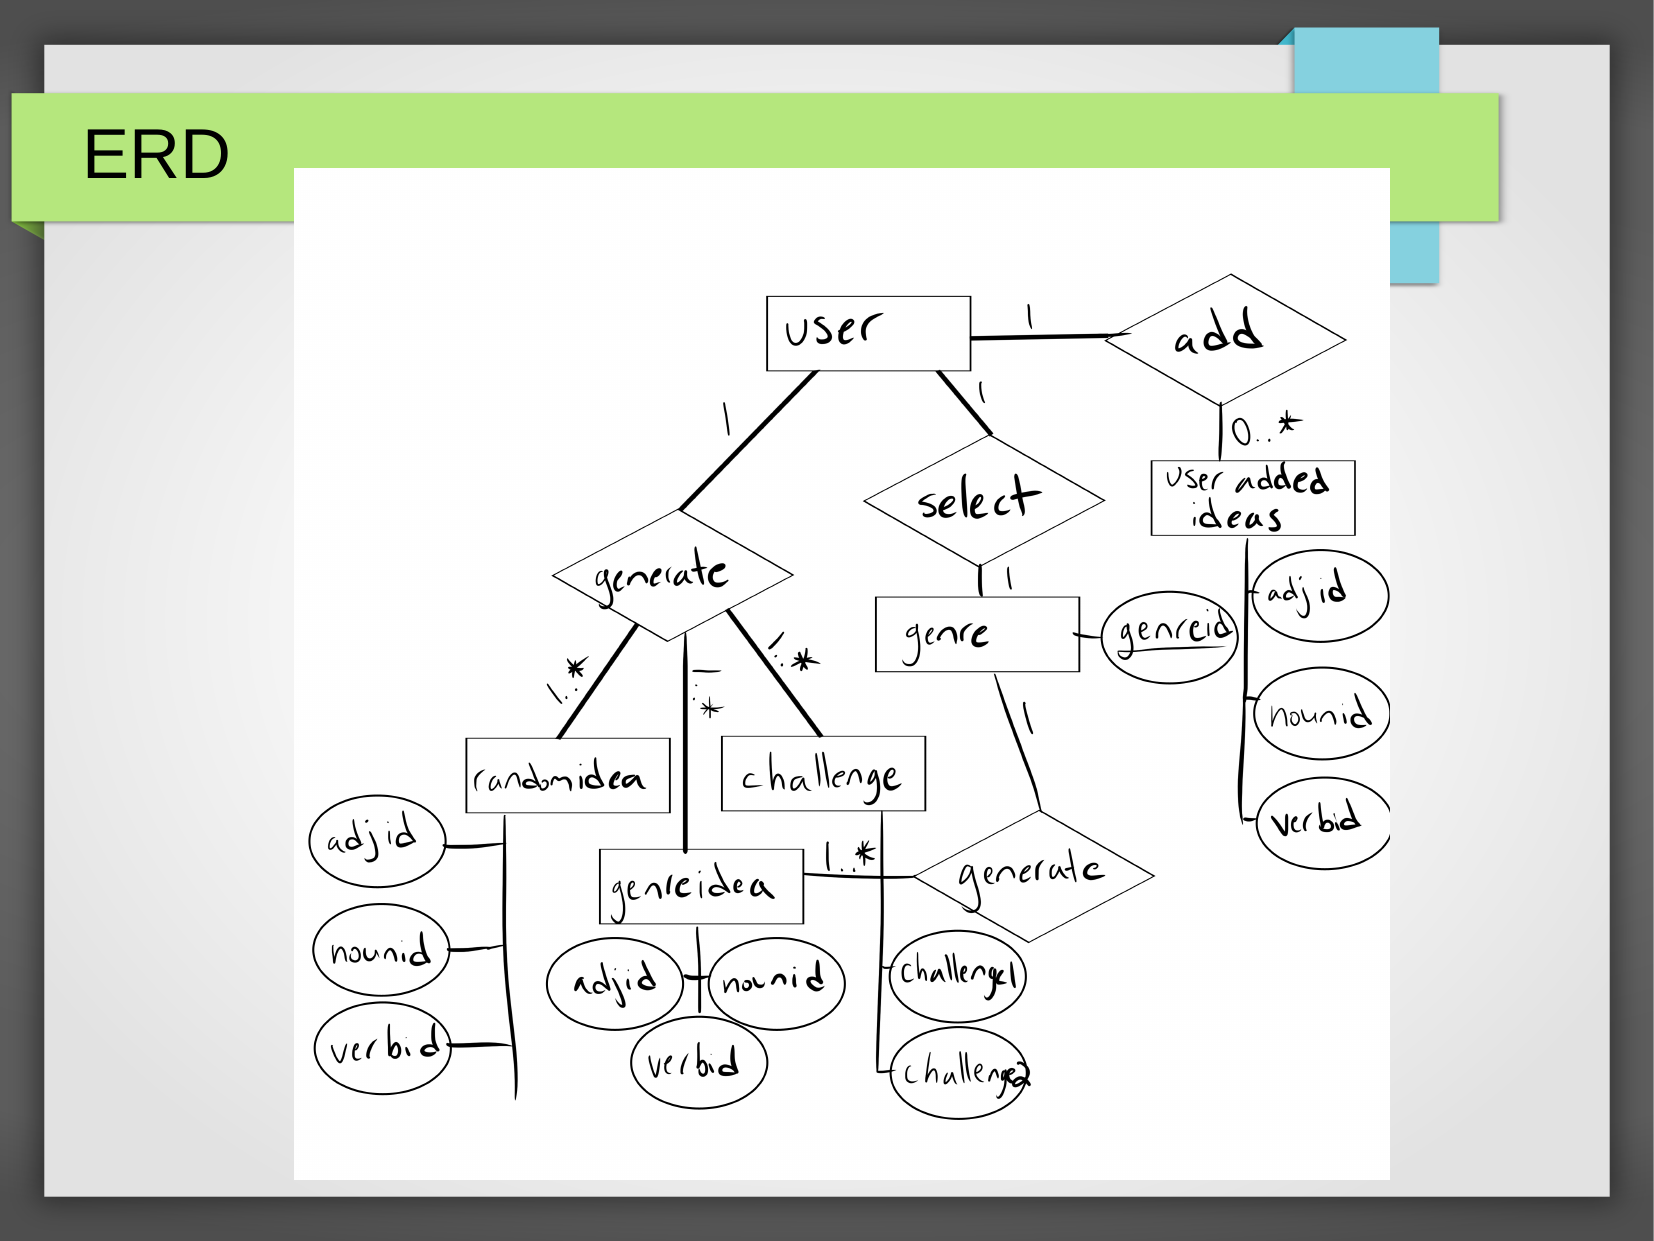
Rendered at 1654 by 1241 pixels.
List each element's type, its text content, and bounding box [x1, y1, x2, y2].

picture [0, 0, 1654, 1241]
title ERD [82, 94, 1264, 213]
